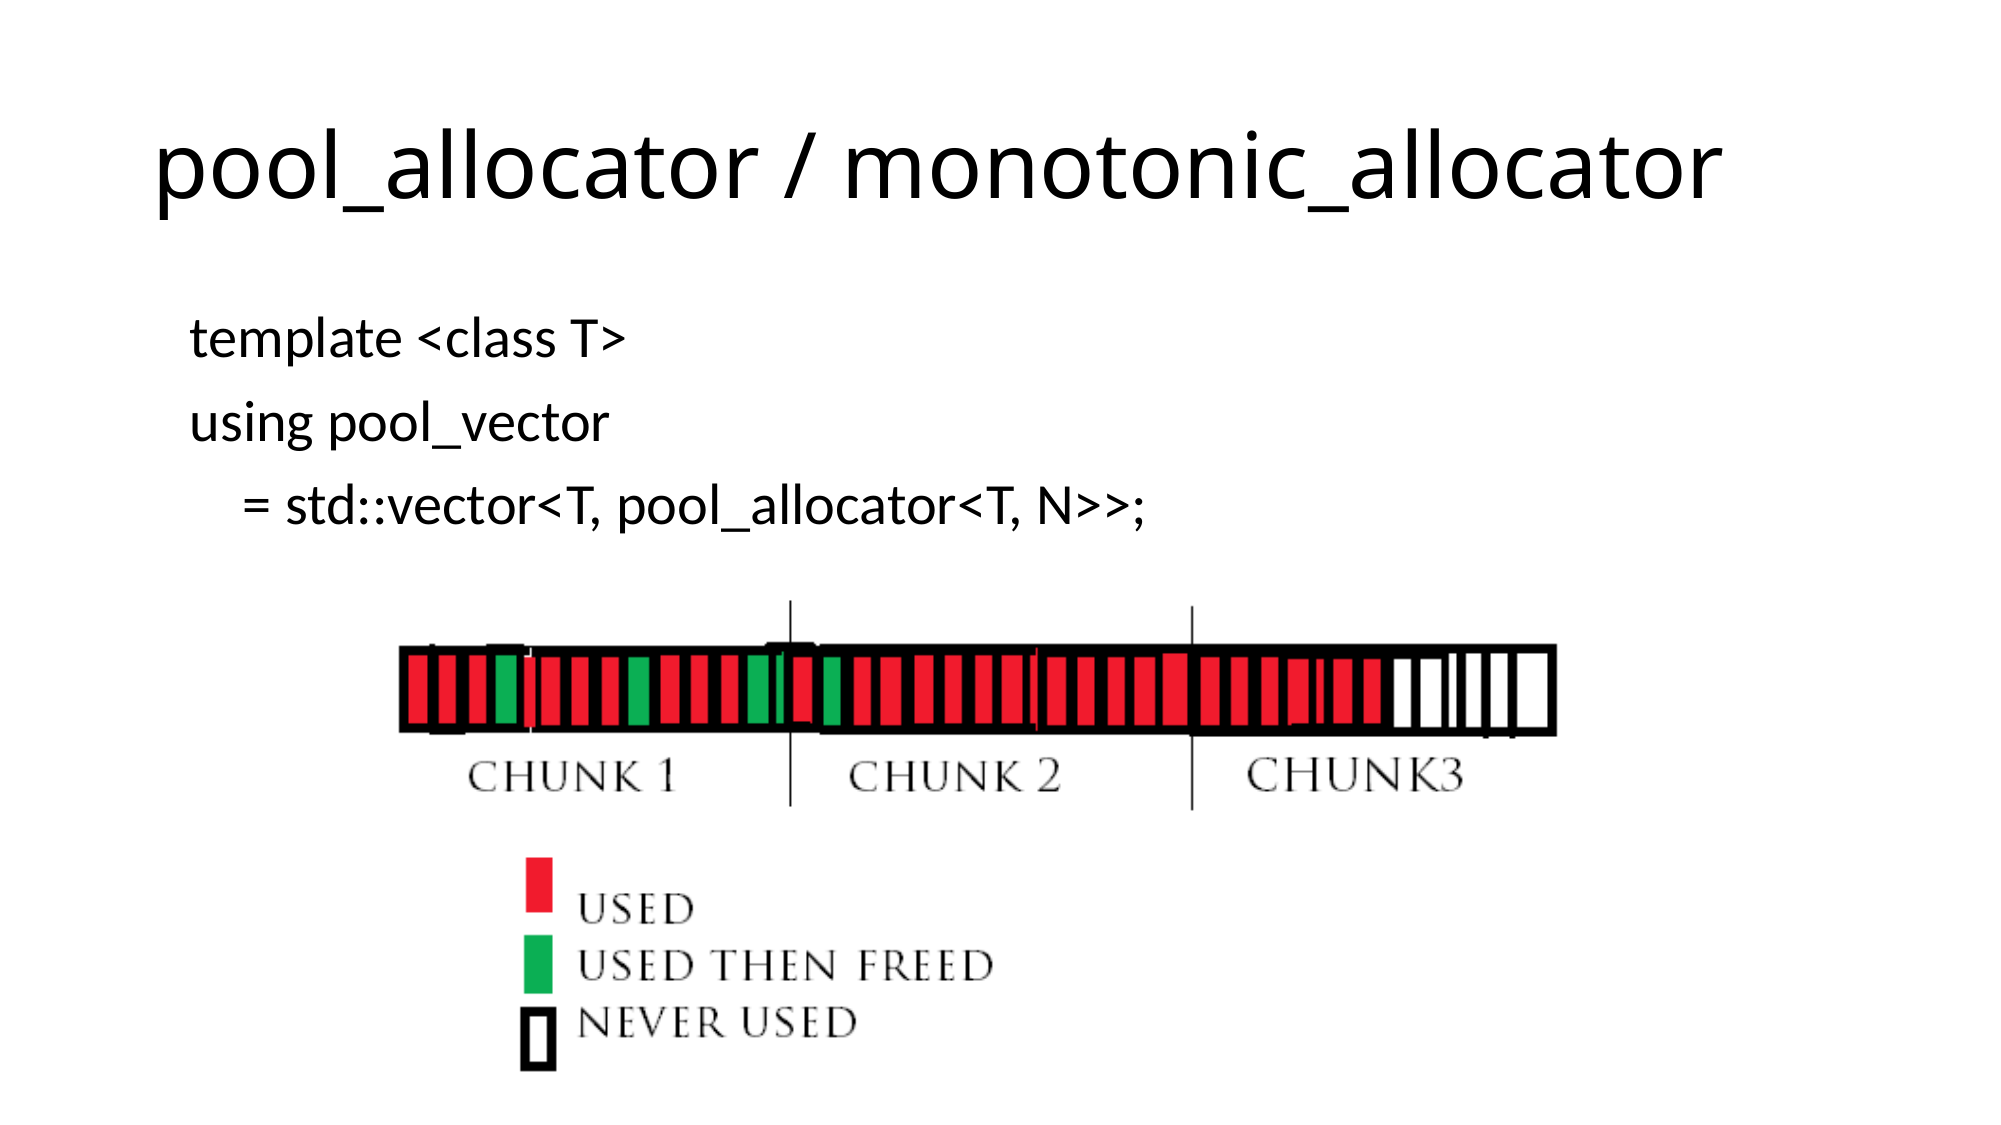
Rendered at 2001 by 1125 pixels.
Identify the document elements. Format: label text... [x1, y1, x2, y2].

picture [390, 599, 1582, 1125]
title pool_allocator / monotonic_allocator [137, 59, 1863, 278]
list template <class T> using pool_vector = std::vector<T, pool_allocator<T, N>>; [137, 299, 1863, 1014]
